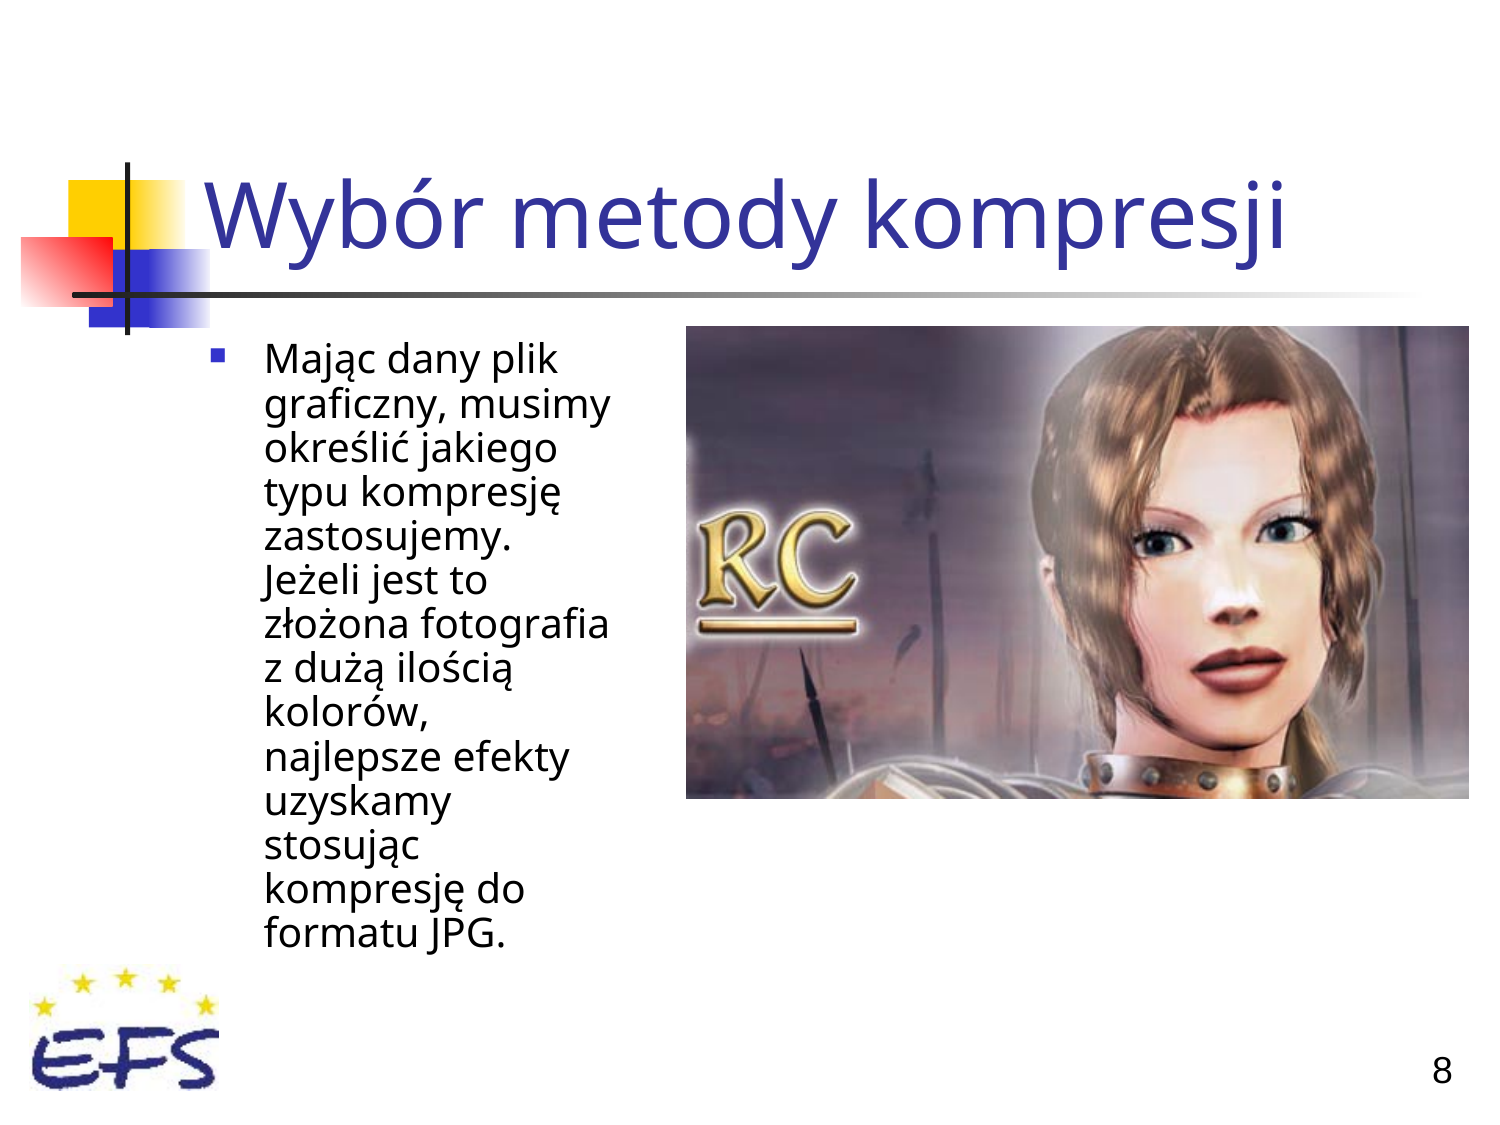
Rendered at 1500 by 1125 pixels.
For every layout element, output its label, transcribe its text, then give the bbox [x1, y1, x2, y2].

picture [686, 326, 1469, 799]
title Wybór metody kompresji [188, 35, 1468, 276]
picture [29, 964, 219, 1091]
list Mając dany plik graficzny, musimy określić jakiego typu kompresję zastosujemy. Jeżeli jest to złożona fotografia z dużą ilością kolorów, najlepsze efekty uzyskamy stosując kompresję do formatu JPG. [193, 331, 632, 1007]
